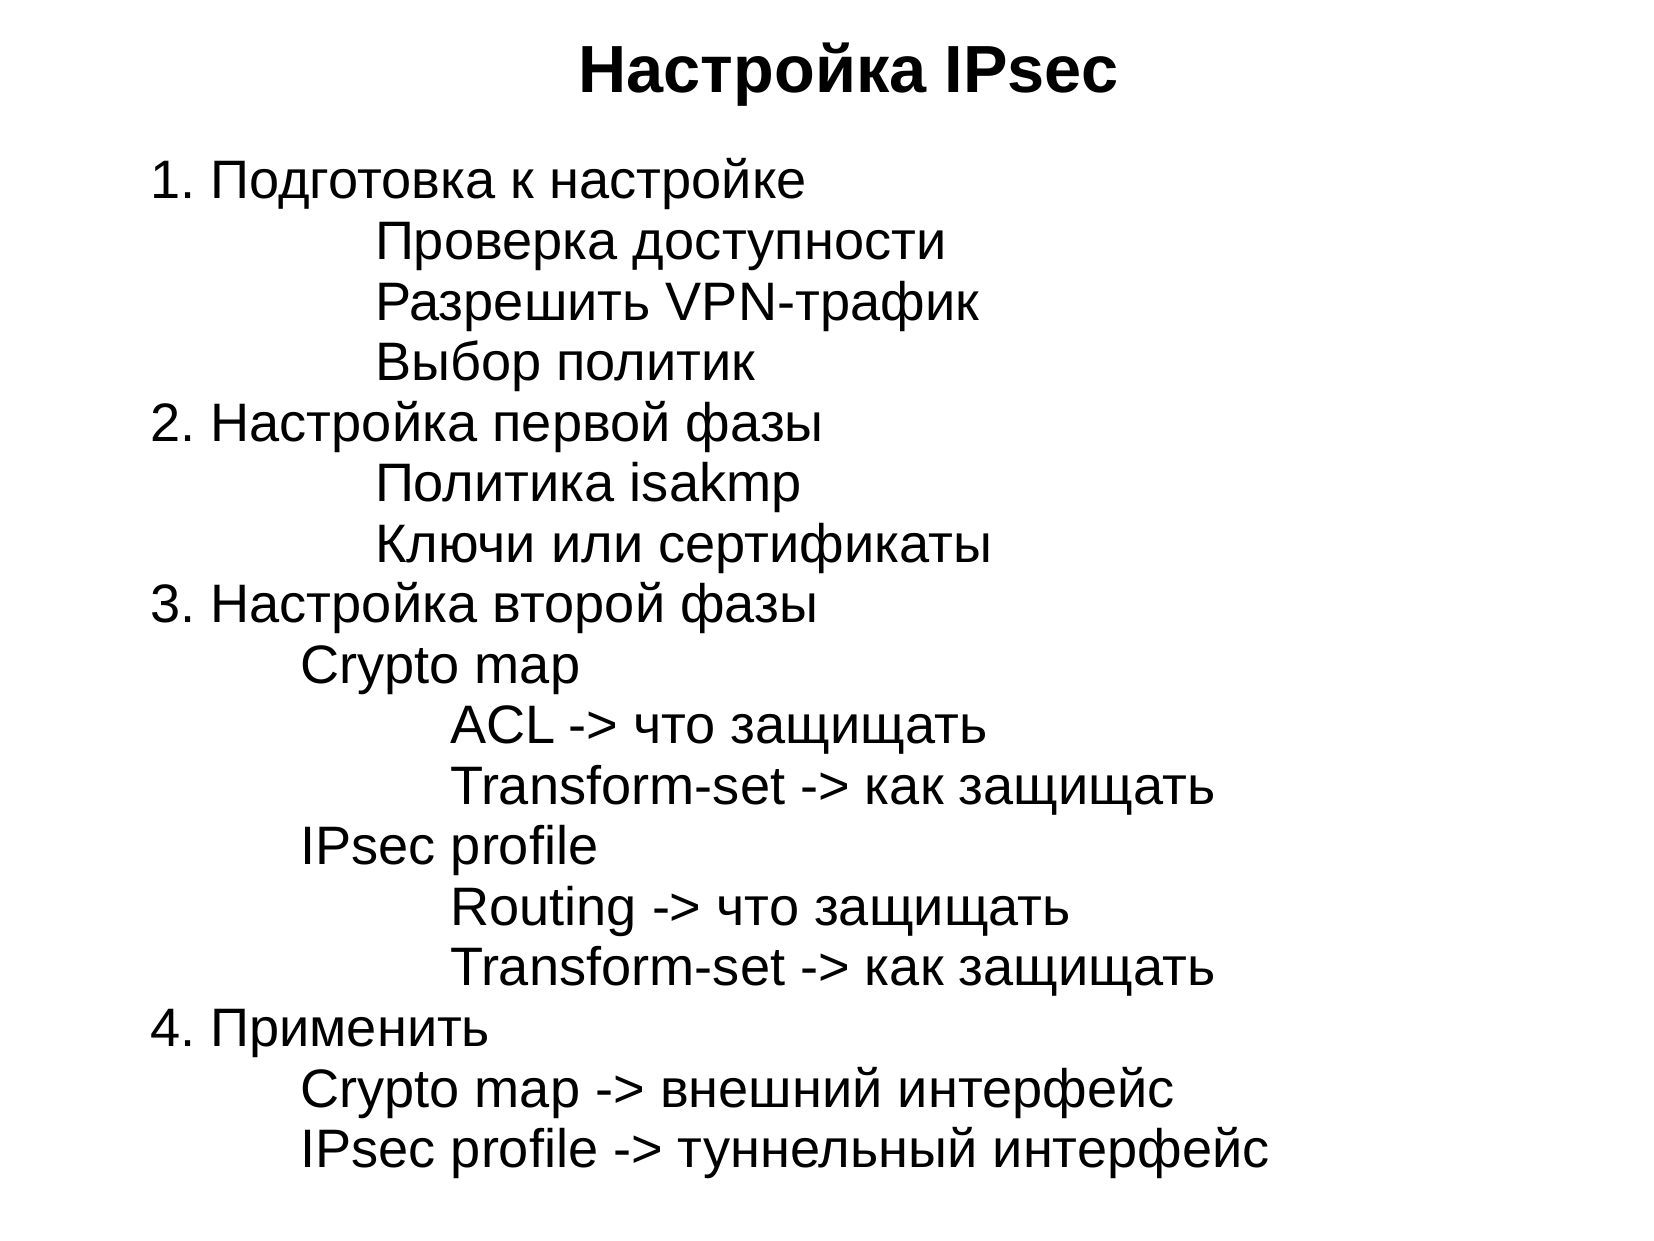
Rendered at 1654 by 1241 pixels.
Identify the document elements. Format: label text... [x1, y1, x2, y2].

list 1. Подготовка к настройке Проверка доступности Разрешить VPN-трафик Выбор политик 2. Настройка первой фазы Политика isakmp Ключи или сертификаты 3. Настройка второй фазы Crypto map ACL -> что защищать Transform-set -> как защищать IPsec profile Routing -> что защищать Transform-set -> как защищать 4. Применить Crypto map -> внешний интерфейс IPsec profile -> туннельный интерфейс [150, 150, 1501, 1228]
text_box Настройка IPsec [112, 3, 1586, 113]
